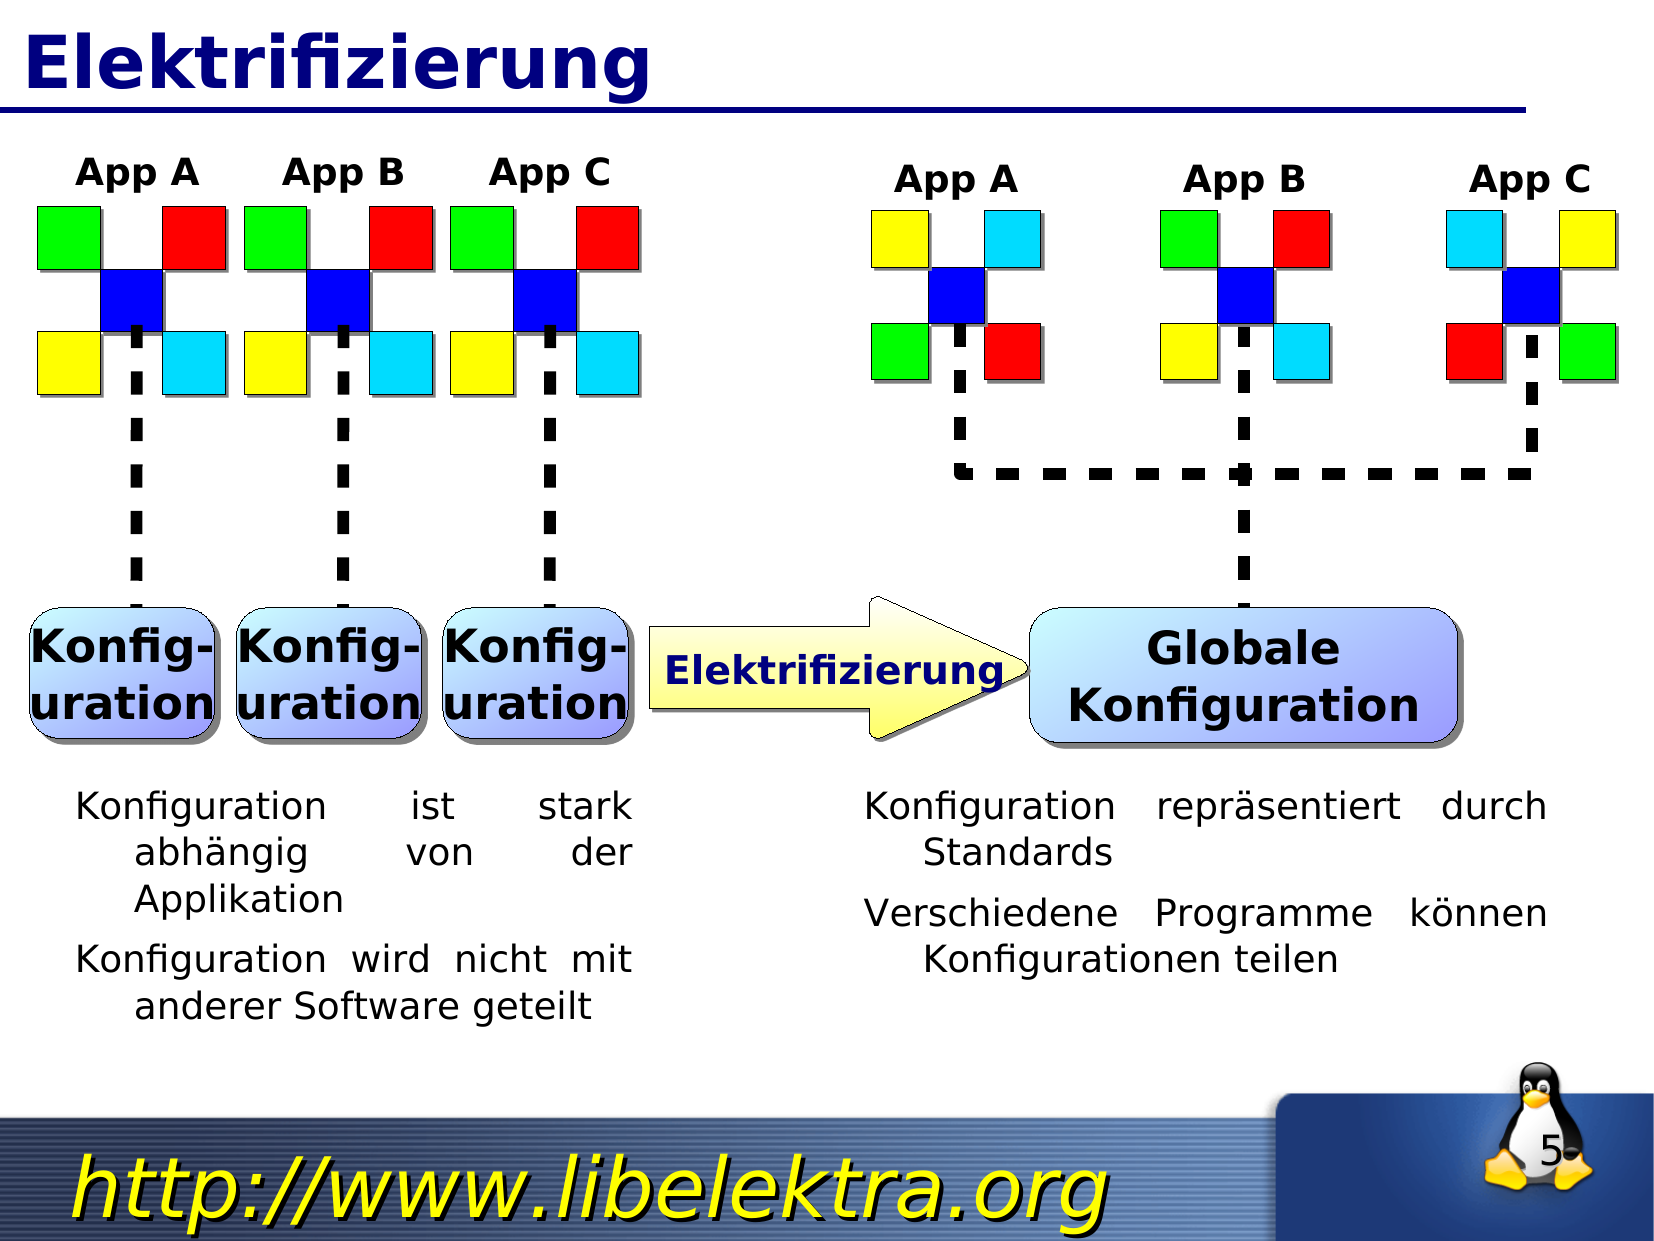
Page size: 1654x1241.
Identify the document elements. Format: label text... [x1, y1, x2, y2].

text_box App B [281, 147, 433, 192]
picture [0, 1061, 1654, 1241]
list Konfiguration ist stark abhängig von der Applikation Konfiguration wird nicht mit anderer Software geteilt [60, 773, 648, 1080]
text_box [1446, 210, 1616, 380]
text_box [649, 596, 987, 739]
text_box [450, 206, 639, 395]
text_box Elektrifizierung [664, 644, 1008, 691]
text_box App B [1182, 154, 1308, 199]
text_box Elektrifizierung [22, 14, 1611, 111]
text_box [871, 210, 1041, 380]
text_box [37, 206, 226, 395]
text_box Globale Konfiguration [1029, 607, 1458, 743]
text_box <Nummer> [1312, 1122, 1566, 1178]
text_box [1008, 653, 1028, 681]
text_box Konfig- uration [442, 607, 629, 739]
list Konfiguration repräsentiert durch Standards Verschiedene Programme können Konfigurationen teilen [848, 773, 1564, 1094]
text_box App C [1468, 154, 1592, 199]
text_box [1160, 210, 1330, 380]
text_box Konfig- uration [236, 607, 422, 739]
text_box App A [75, 147, 226, 192]
text_box [244, 206, 433, 395]
text_box Konfig- uration [29, 607, 215, 739]
text_box App C [488, 147, 639, 192]
text_box App A [893, 154, 1019, 199]
